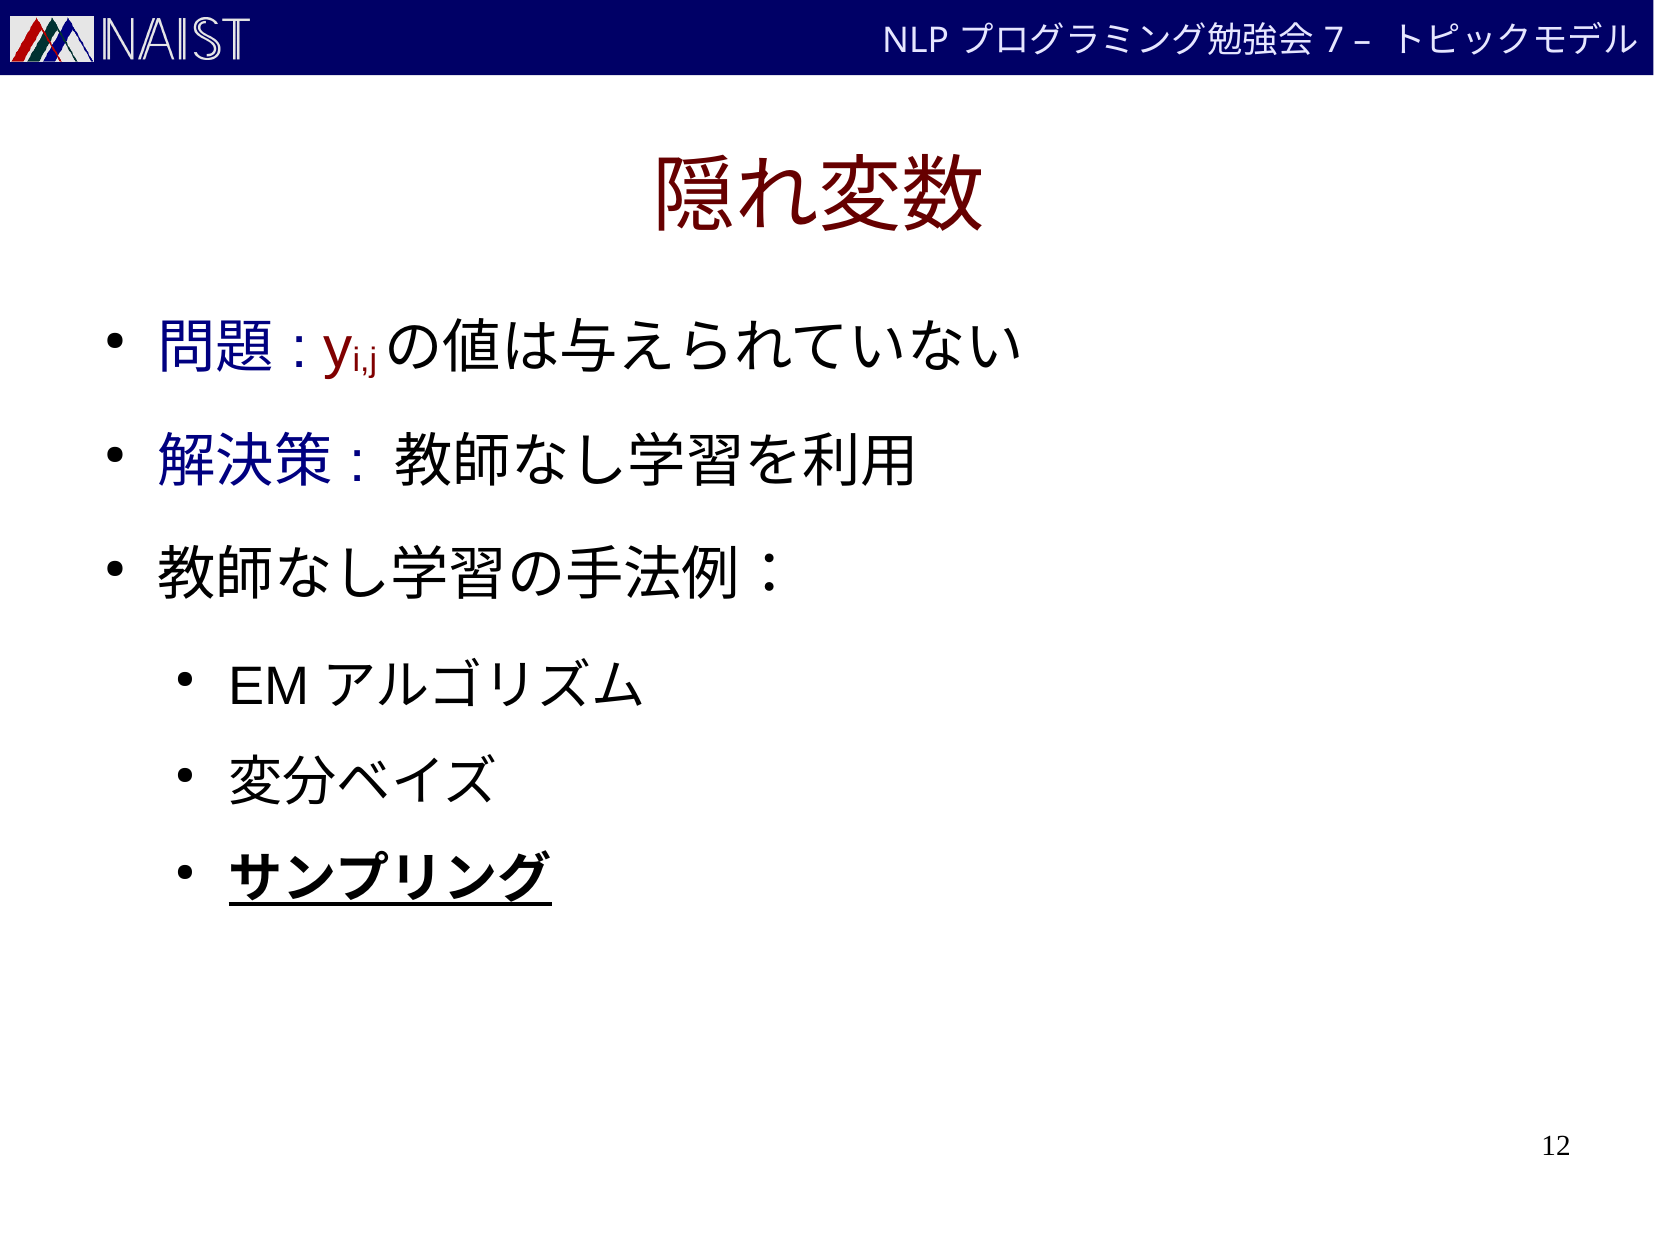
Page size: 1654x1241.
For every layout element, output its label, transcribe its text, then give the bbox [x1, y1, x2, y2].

picture [102, 17, 251, 60]
list 問題: yi,jの値は与えられていない 解決策: 教師なし学習を利用 教師なし学習の手法例： EMアルゴリズム 変分ベイズ サンプリング [86, 300, 1576, 1119]
title 隠れ変数 [75, 92, 1564, 285]
picture [10, 16, 94, 62]
